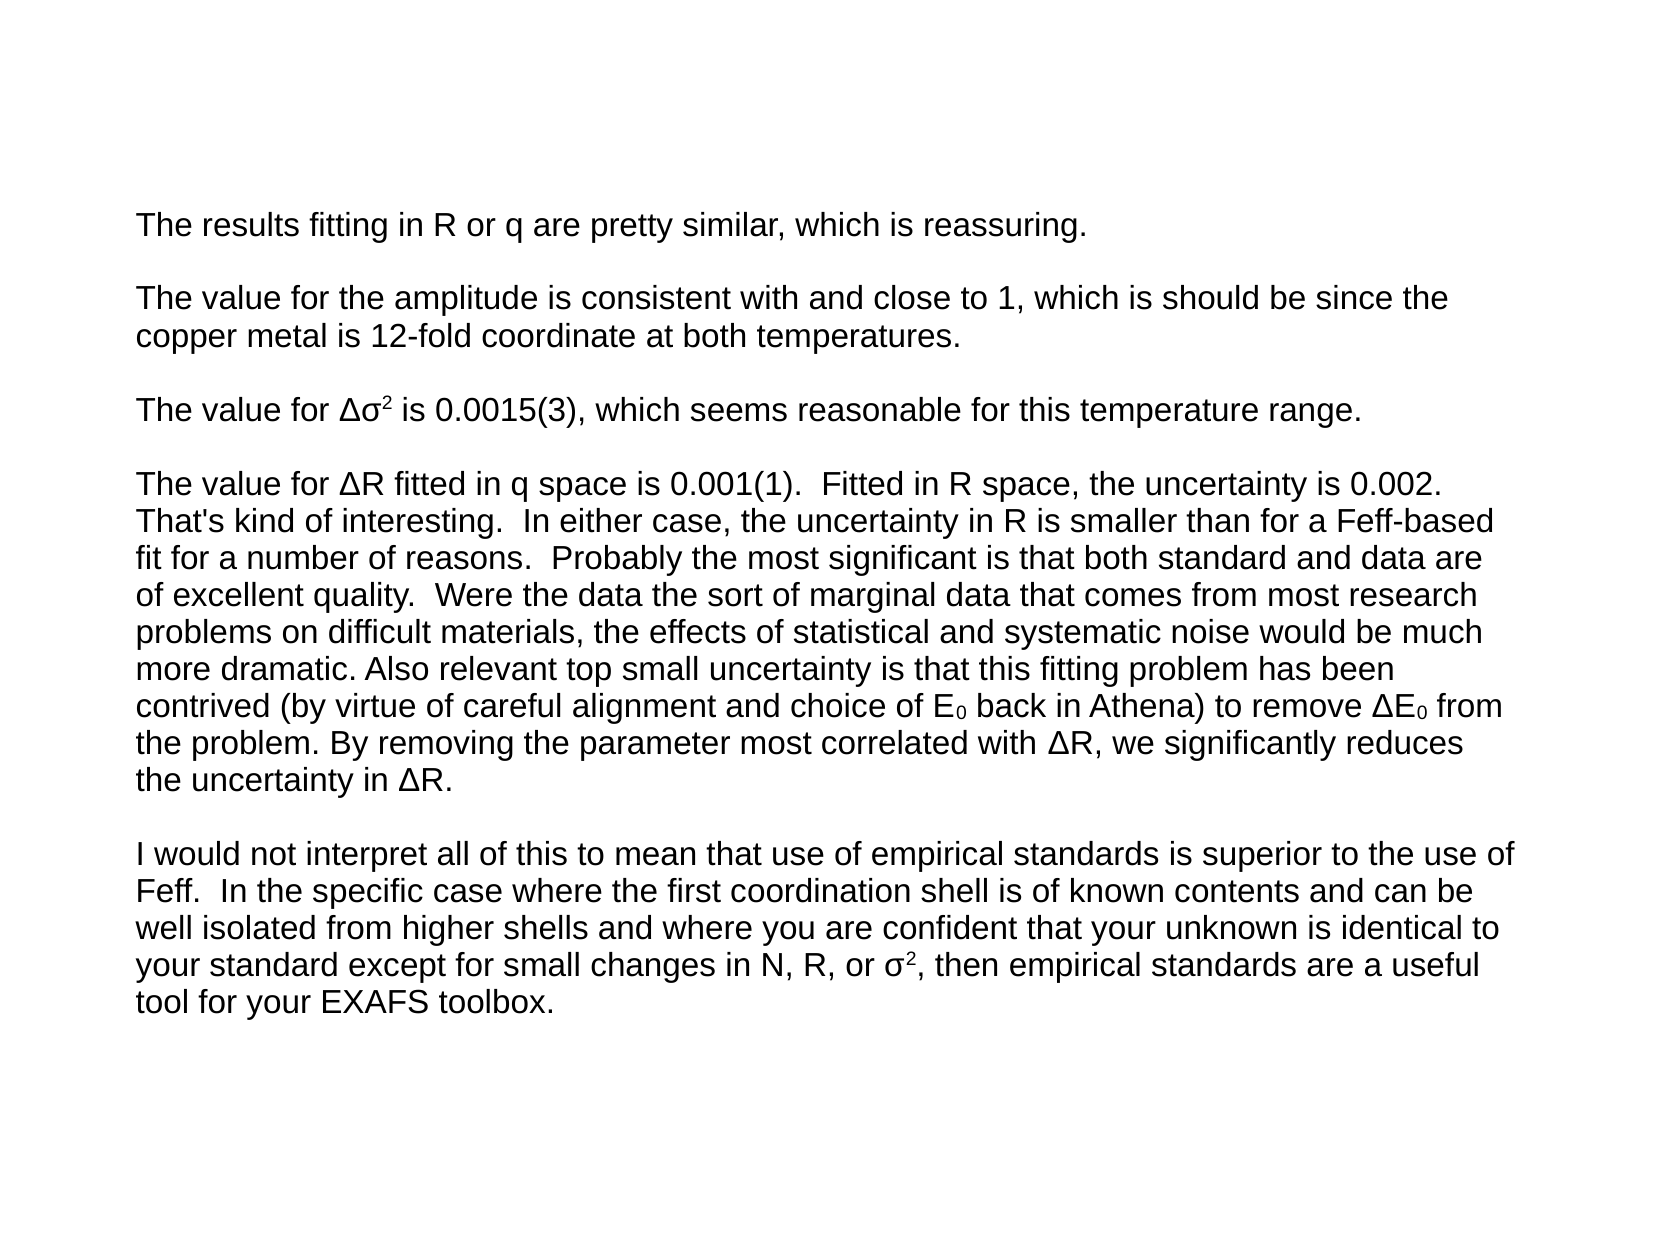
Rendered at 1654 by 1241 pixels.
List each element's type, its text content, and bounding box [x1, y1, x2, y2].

text_box The results fitting in R or q are pretty similar, which is reassuring. The value for the amplitude is consistent with and close to 1, which is should be since the copper metal is 12-fold coordinate at both temperatures. The value for Δσ2 is 0.0015(3), which seems reasonable for this temperature range. The value for ΔR fitted in q space is 0.001(1). Fitted in R space, the uncertainty is 0.002. That's kind of interesting. In either case, the uncertainty in R is smaller than for a Feff-based fit for a number of reasons. Probably the most significant is that both standard and data are of excellent quality. Were the data the sort of marginal data that comes from most research problems on difficult materials, the effects of statistical and systematic noise would be much more dramatic. Also relevant top small uncertainty is that this fitting problem has been contrived (by virtue of careful alignment and choice of E0 back in Athena) to remove ΔE0 from the problem. By removing the parameter most correlated with ΔR, we significantly reduces the uncertainty in ΔR. I would not interpret all of this to mean that use of empirical standards is superior to the use of Feff. In the specific case where the first coordination shell is of known contents and can be well isolated from higher shells and where you are confident that your unknown is identical to your standard except for small changes in N, R, or σ2, then empirical standards are a useful tool for your EXAFS toolbox. [120, 198, 1533, 1042]
